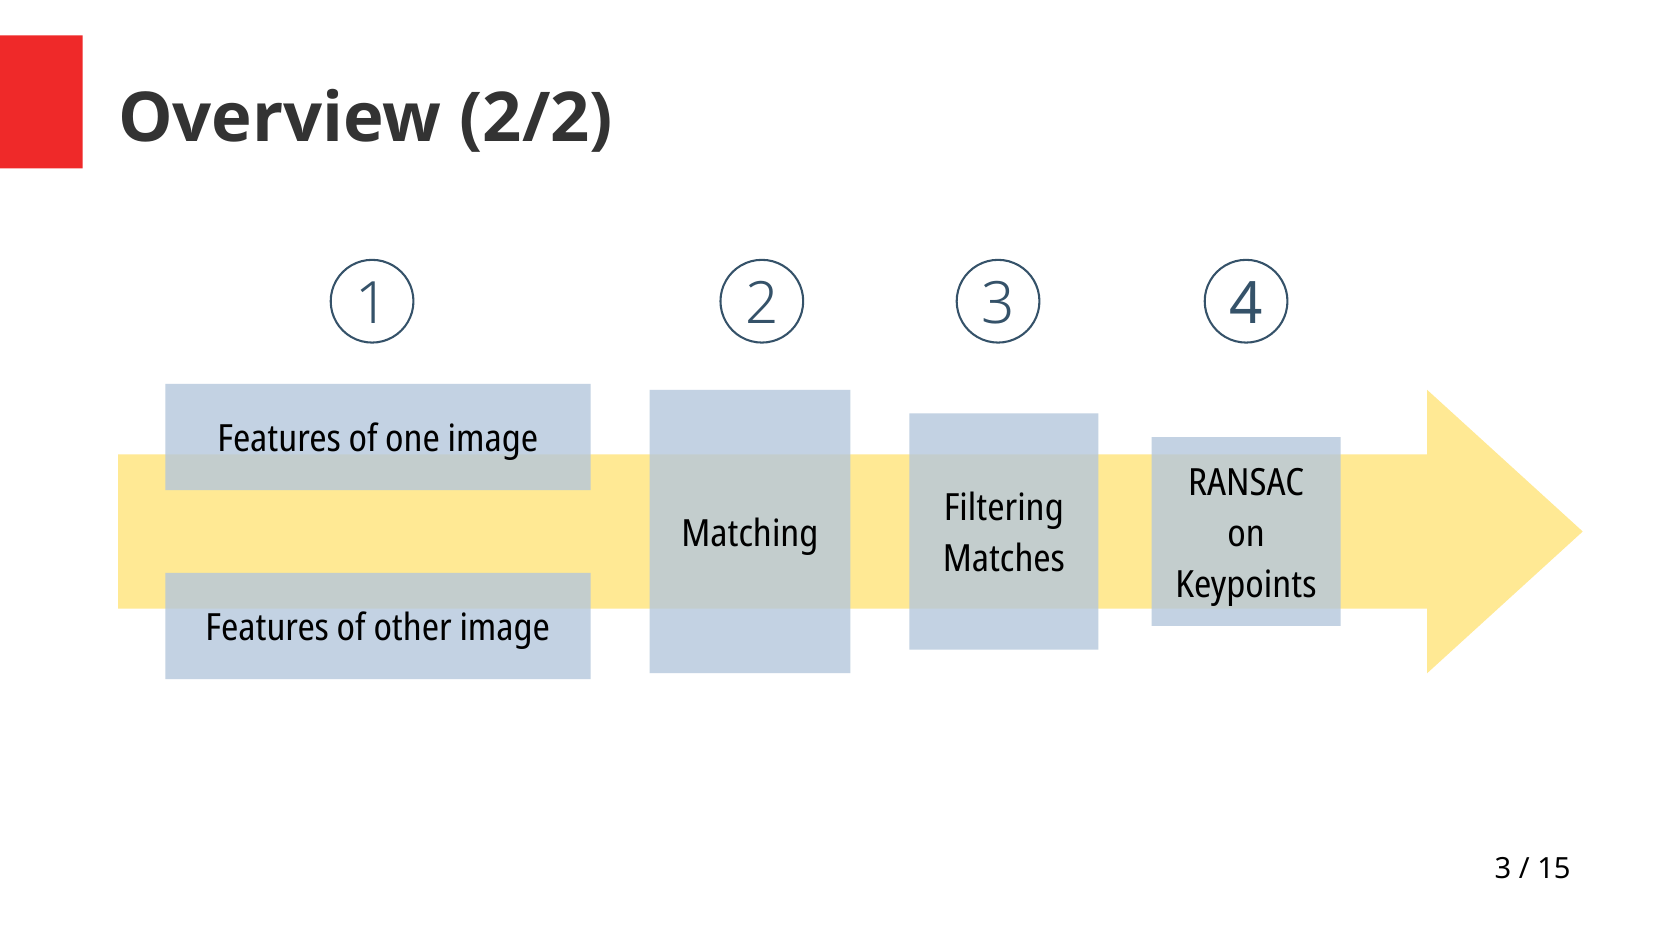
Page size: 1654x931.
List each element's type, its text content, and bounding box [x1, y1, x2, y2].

text_box 1 [330, 259, 414, 343]
text_box Features of one image [165, 383, 591, 491]
text_box [1099, 454, 1151, 609]
text_box Matching [649, 389, 851, 674]
text_box RANSAC on Keypoints [1151, 437, 1341, 626]
text_box [1341, 389, 1583, 674]
text_box [851, 454, 909, 609]
text_box 2 [720, 259, 804, 343]
title Overview (2/2) [118, 37, 1571, 193]
text_box Features of other image [165, 572, 591, 680]
text_box Filtering Matches [909, 413, 1099, 650]
text_box [118, 454, 649, 609]
text_box 3 [956, 259, 1040, 343]
text_box 4 [1204, 259, 1288, 343]
